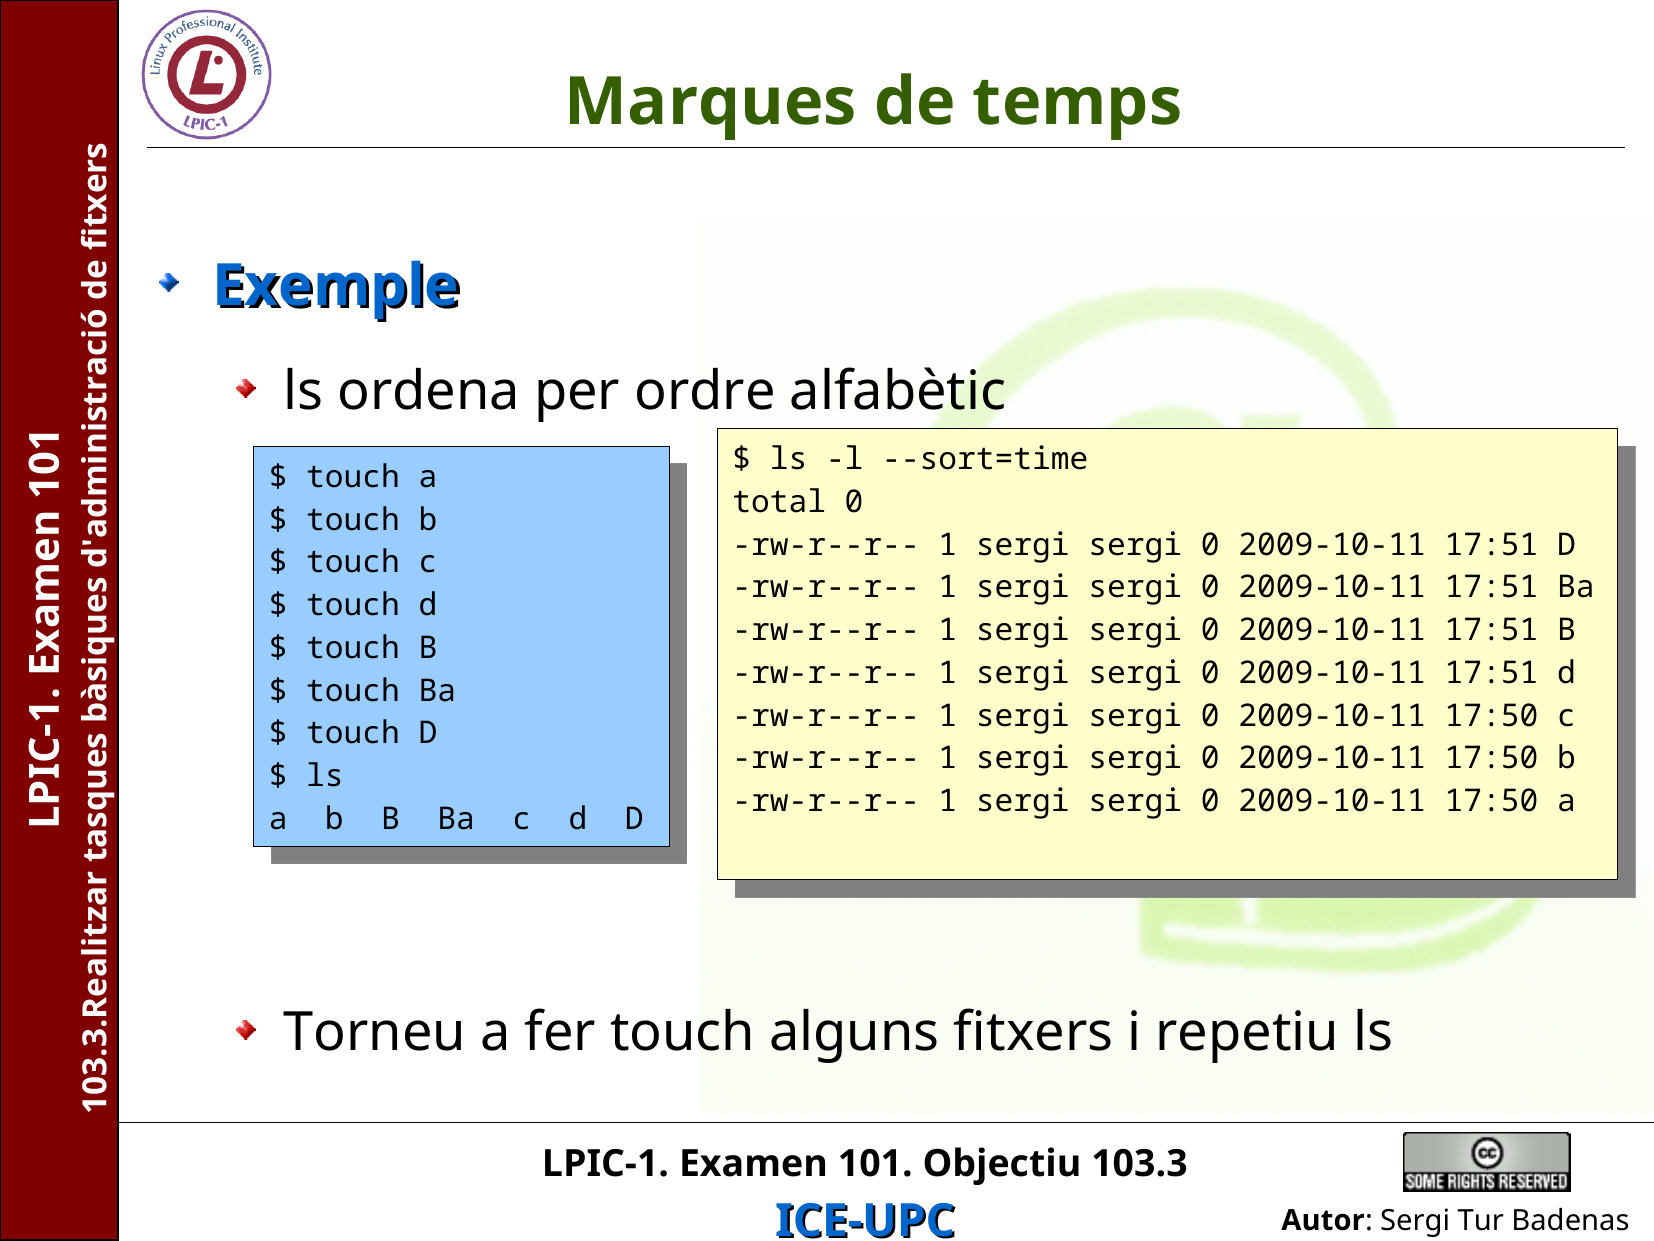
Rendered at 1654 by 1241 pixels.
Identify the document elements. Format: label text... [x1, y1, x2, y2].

picture [1403, 1132, 1571, 1192]
picture [700, 217, 1654, 1113]
text_box $ ls -l --sort=time total 0 -rw-r--r-- 1 sergi sergi 0 2009-10-11 17:51 D -rw-r--r-- 1 sergi sergi 0 2009-10-11 17:51 Ba -rw-r--r-- 1 sergi sergi 0 2009-10-11 17:51 B -rw-r--r-- 1 sergi sergi 0 2009-10-11 17:51 d -rw-r--r-- 1 sergi sergi 0 2009-10-11 17:50 c -rw-r--r-- 1 sergi sergi 0 2009-10-11 17:50 b -rw-r--r-- 1 sergi sergi 0 2009-10-11 17:50 a [717, 428, 1618, 829]
title Marques de temps [129, 56, 1619, 141]
text_box $ touch a $ touch b $ touch c $ touch d $ touch B $ touch Ba $ touch D $ ls a b B Ba c d D [253, 446, 670, 801]
list Exemple ls ordena per ordre alfabètic Torneu a fer touch alguns fitxers i repetiu ls [141, 242, 1630, 1078]
picture [135, 5, 277, 56]
